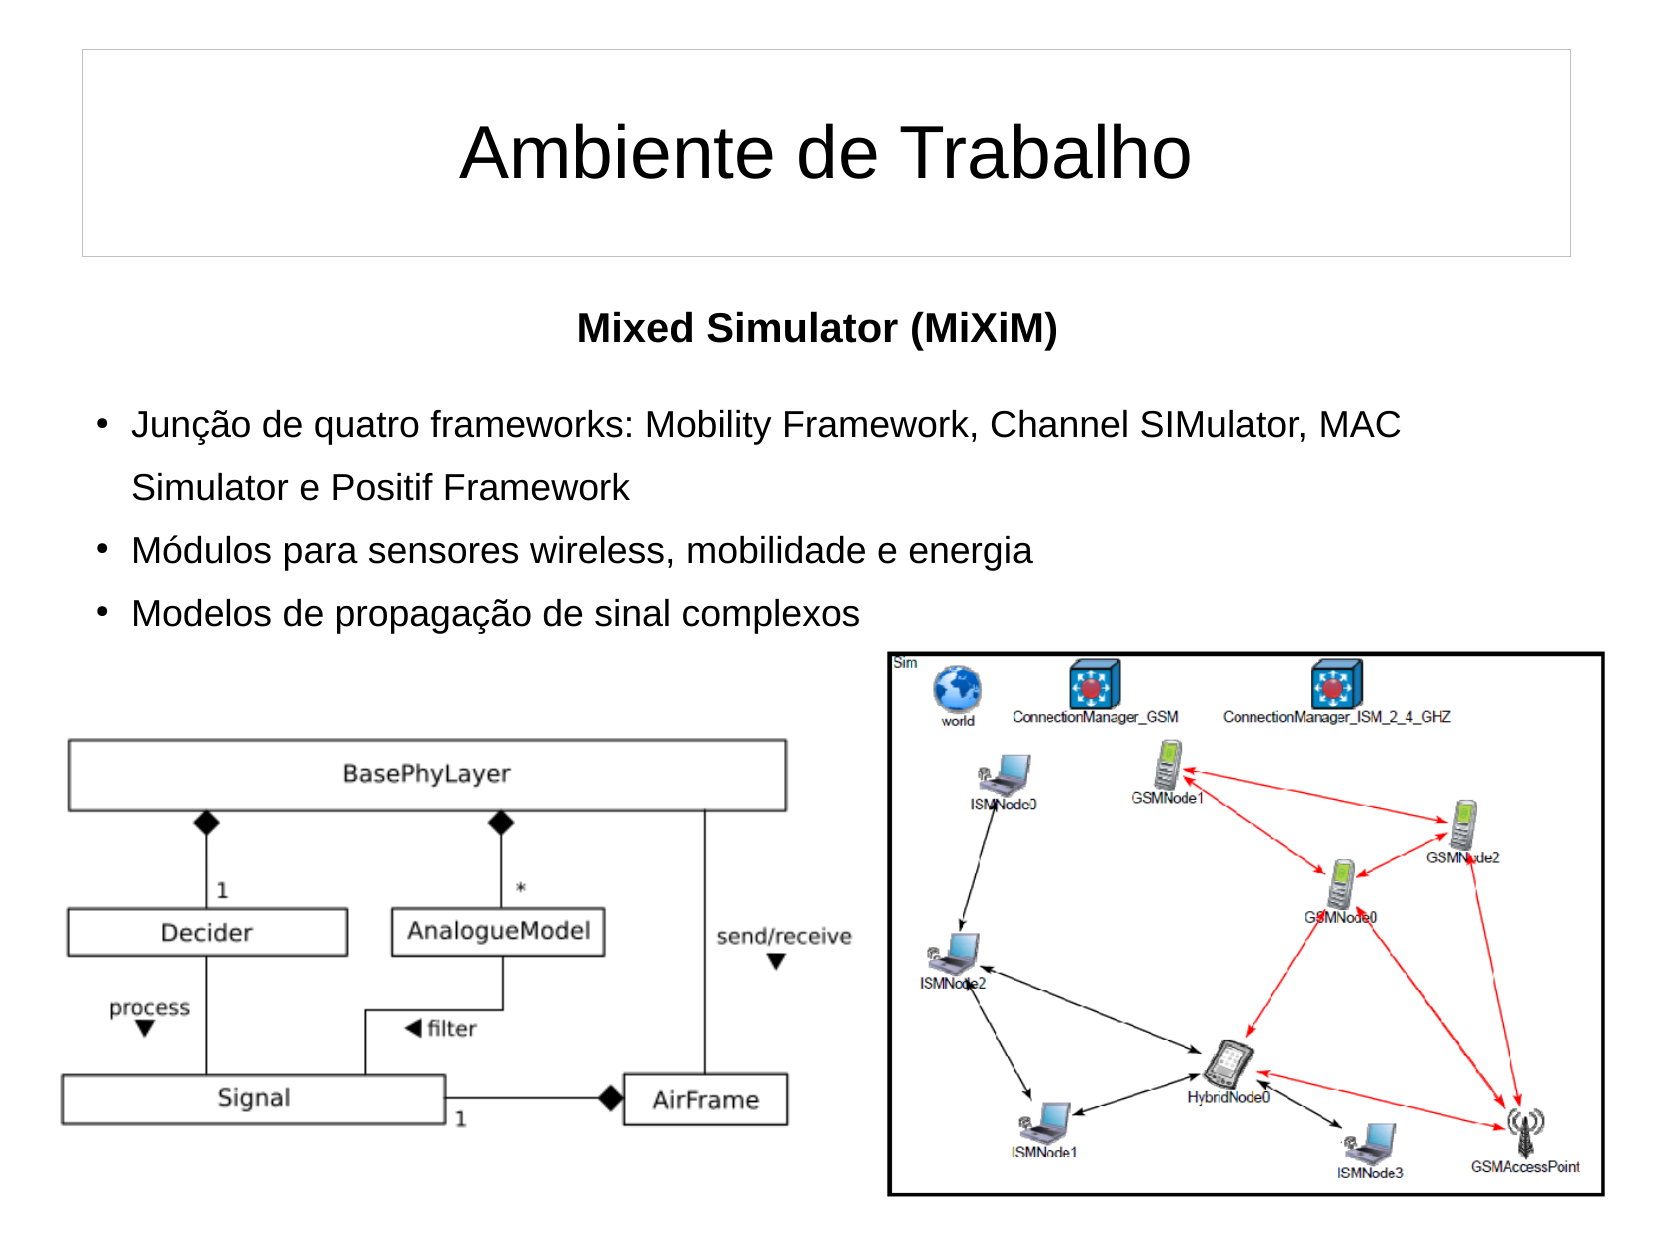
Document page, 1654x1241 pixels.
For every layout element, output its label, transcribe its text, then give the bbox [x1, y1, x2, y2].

title Ambiente de Trabalho [82, 49, 1571, 257]
picture [45, 719, 867, 1144]
text_box Junção de quatro frameworks: Mobility Framework, Channel SIMulator, MAC Simulator e Positif Framework Módulos para sensores wireless, mobilidade e energia Modelos de propagação de sinal complexos [80, 375, 1576, 648]
text_box Mixed Simulator (MiXiM) [315, 297, 1321, 359]
picture [885, 647, 1606, 1201]
